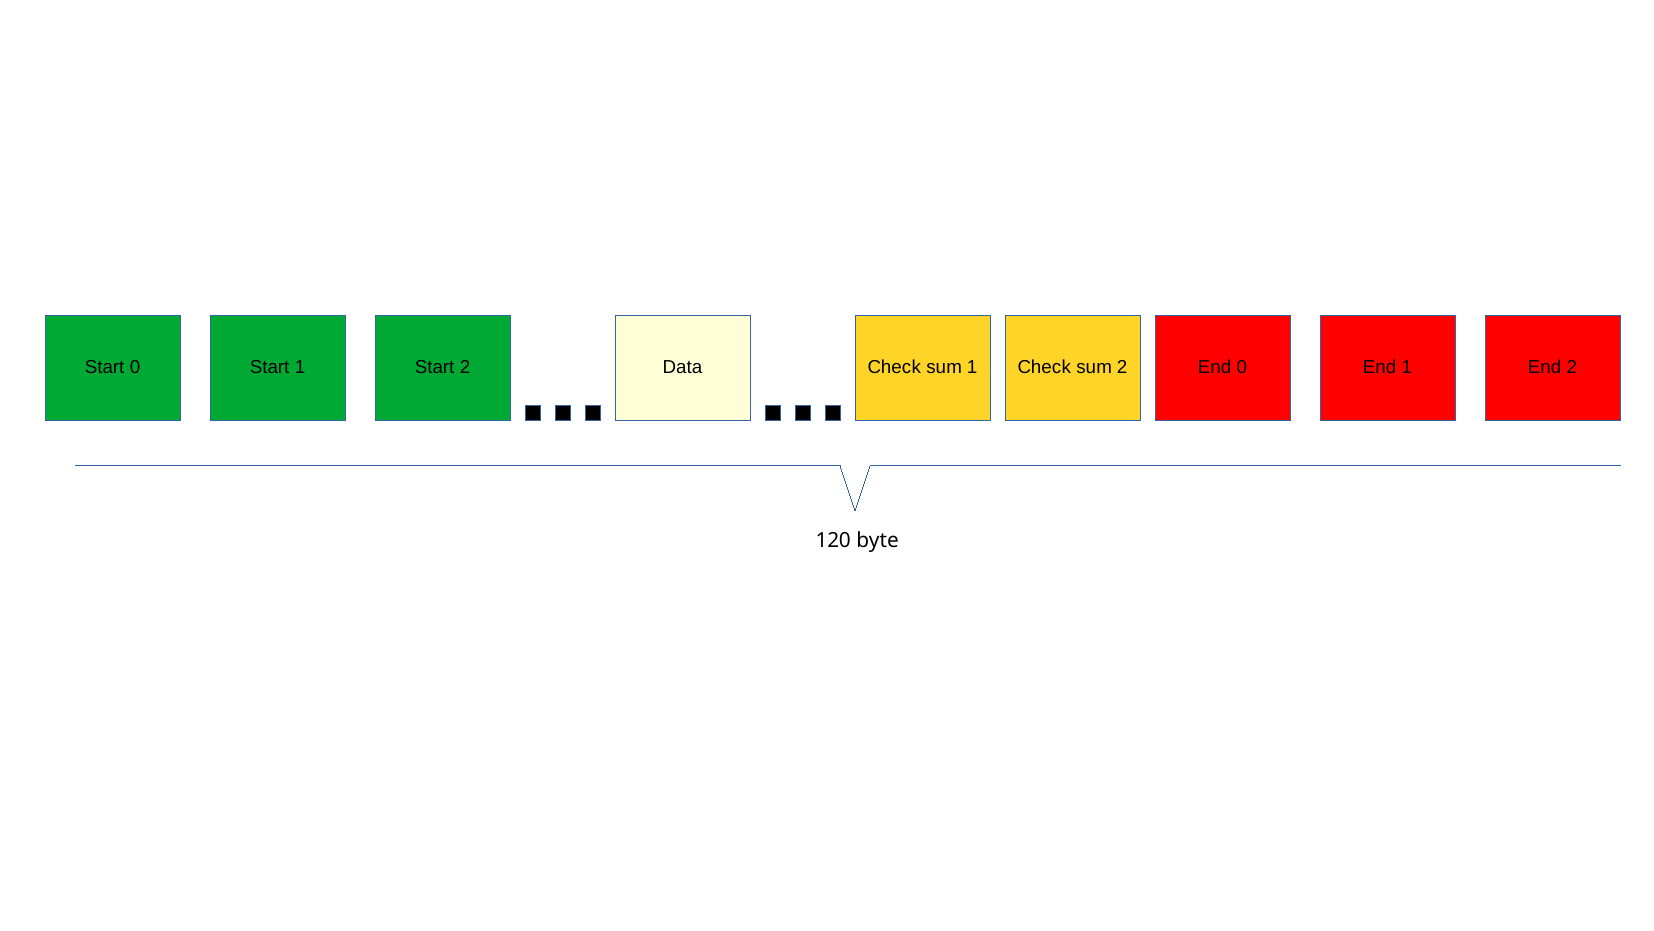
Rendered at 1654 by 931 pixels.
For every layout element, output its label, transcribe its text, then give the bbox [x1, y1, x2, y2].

text_box Data [615, 315, 751, 421]
text_box Start 1 [210, 315, 346, 421]
text_box [795, 405, 811, 421]
text_box Start 2 [375, 315, 511, 421]
text_box [555, 405, 571, 421]
text_box 120 byte [815, 525, 916, 556]
text_box Start 0 [45, 315, 181, 421]
text_box [525, 405, 541, 421]
text_box [585, 405, 601, 421]
text_box [825, 405, 841, 421]
text_box End 1 [1320, 315, 1456, 421]
text_box End 2 [1485, 315, 1621, 421]
chart [770, 435, 889, 495]
text_box End 0 [1155, 315, 1291, 421]
text_box [765, 405, 781, 421]
text_box Check sum 2 [1005, 315, 1141, 421]
